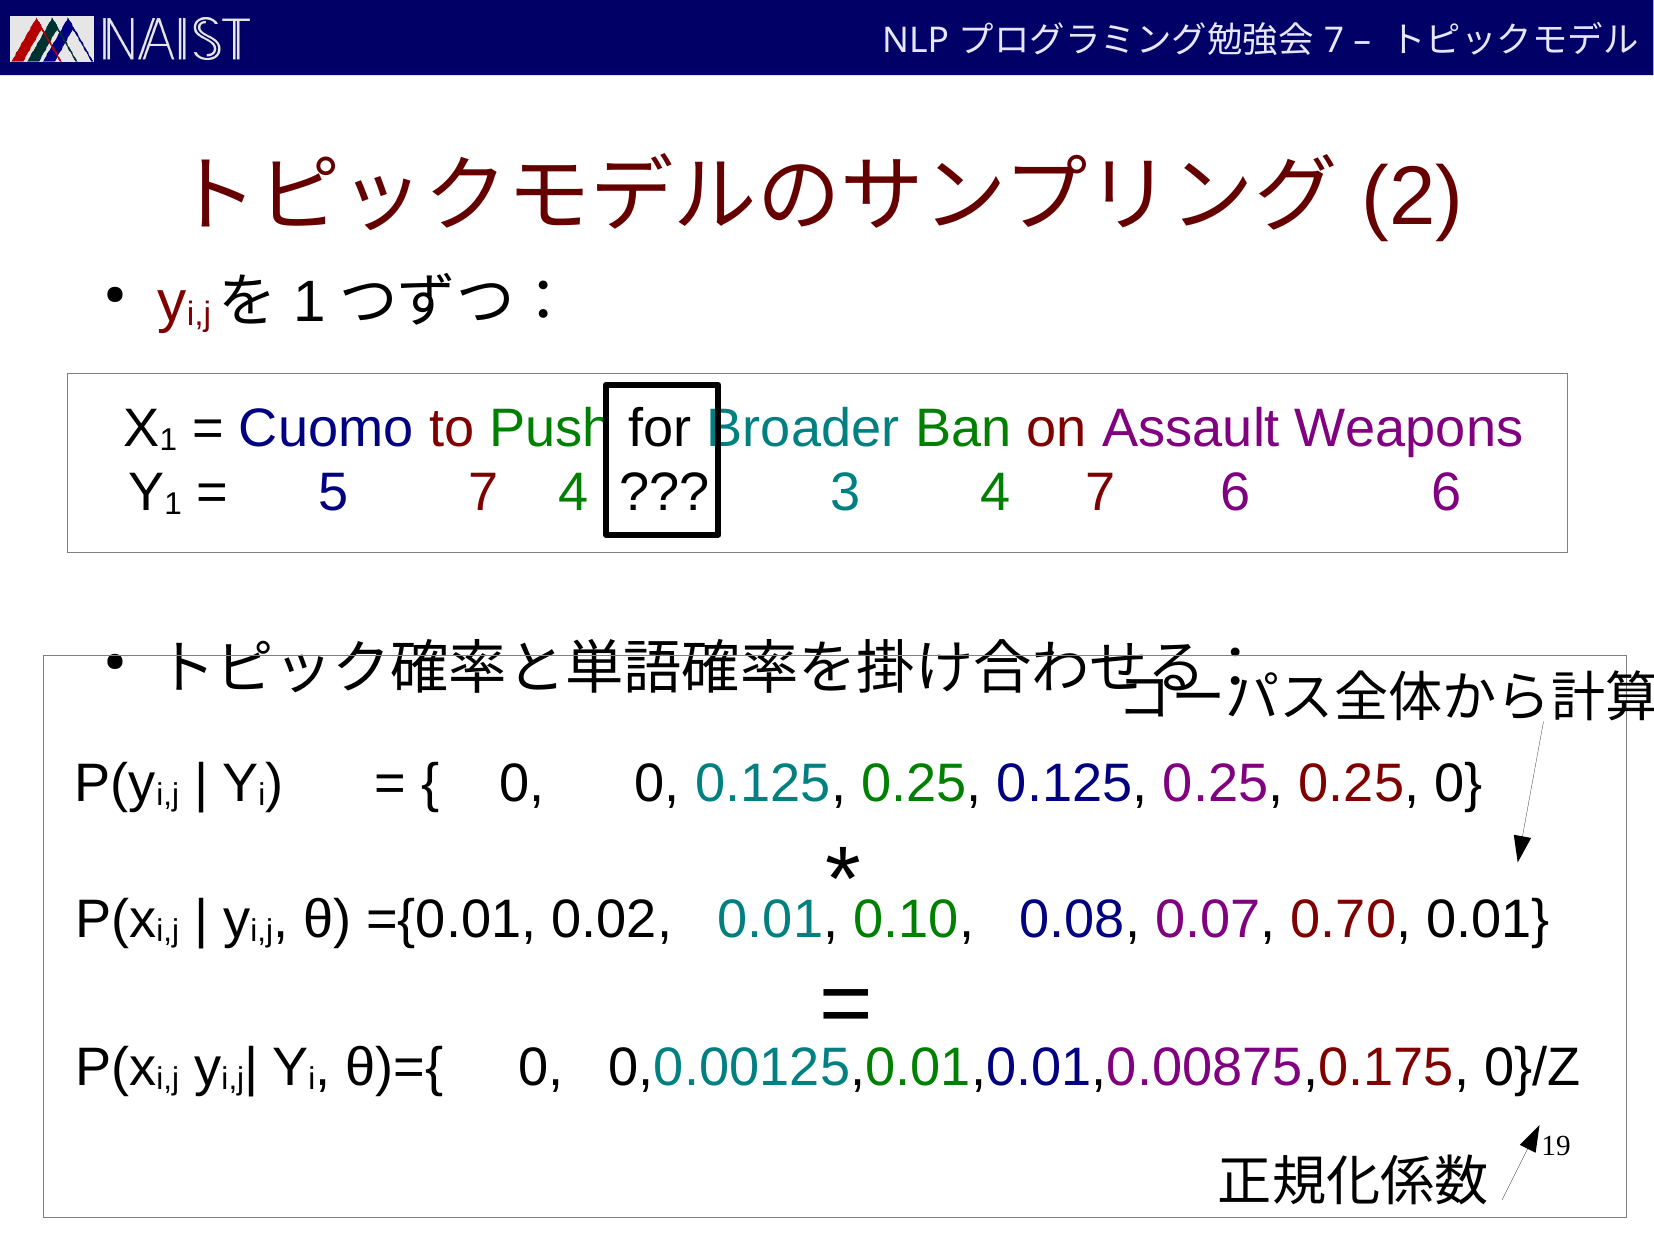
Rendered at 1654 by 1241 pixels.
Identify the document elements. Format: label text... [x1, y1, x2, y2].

text_box コーパス全体から計算 [1102, 658, 1646, 737]
picture [102, 17, 251, 60]
text_box Y1 = 5 7 4 ??? 3 4 7 6 6 [104, 454, 1477, 548]
text_box X1 = Cuomo to Push for Broader Ban on Assault Weapons [108, 390, 603, 454]
text_box Y1 = 5 7 4 ??? 3 4 7 6 6 [609, 454, 715, 532]
text_box 正規化係数 [1203, 1142, 1505, 1222]
text_box P(yi,j | Yi) = { 0, 0, 0.125, 0.25, 0.125, 0.25, 0.25, 0} [60, 745, 1498, 840]
list yi,jを1つずつ： トピック確率と単語確率を掛け合わせる： [86, 374, 1567, 552]
picture [10, 16, 94, 62]
text_box P(xi,j yi,j| Yi, θ)={ 0, 0,0.00125,0.01,0.01,0.00875,0.175, 0}/Z [60, 1029, 1596, 1123]
title トピックモデルのサンプリング(2) [75, 92, 1564, 285]
list yi,jを1つずつ： トピック確率と単語確率を掛け合わせる： [86, 254, 1576, 645]
text_box X1 = Cuomo to Push for Broader Ban on Assault Weapons [721, 390, 1540, 484]
text_box X1 = Cuomo to Push for Broader Ban on Assault Weapons [609, 390, 715, 454]
text_box P(xi,j | yi,j, θ) ={0.01, 0.02, 0.01, 0.10, 0.08, 0.07, 0.70, 0.01} [60, 881, 1566, 975]
text_box = [805, 944, 889, 1062]
text_box * [811, 820, 877, 938]
